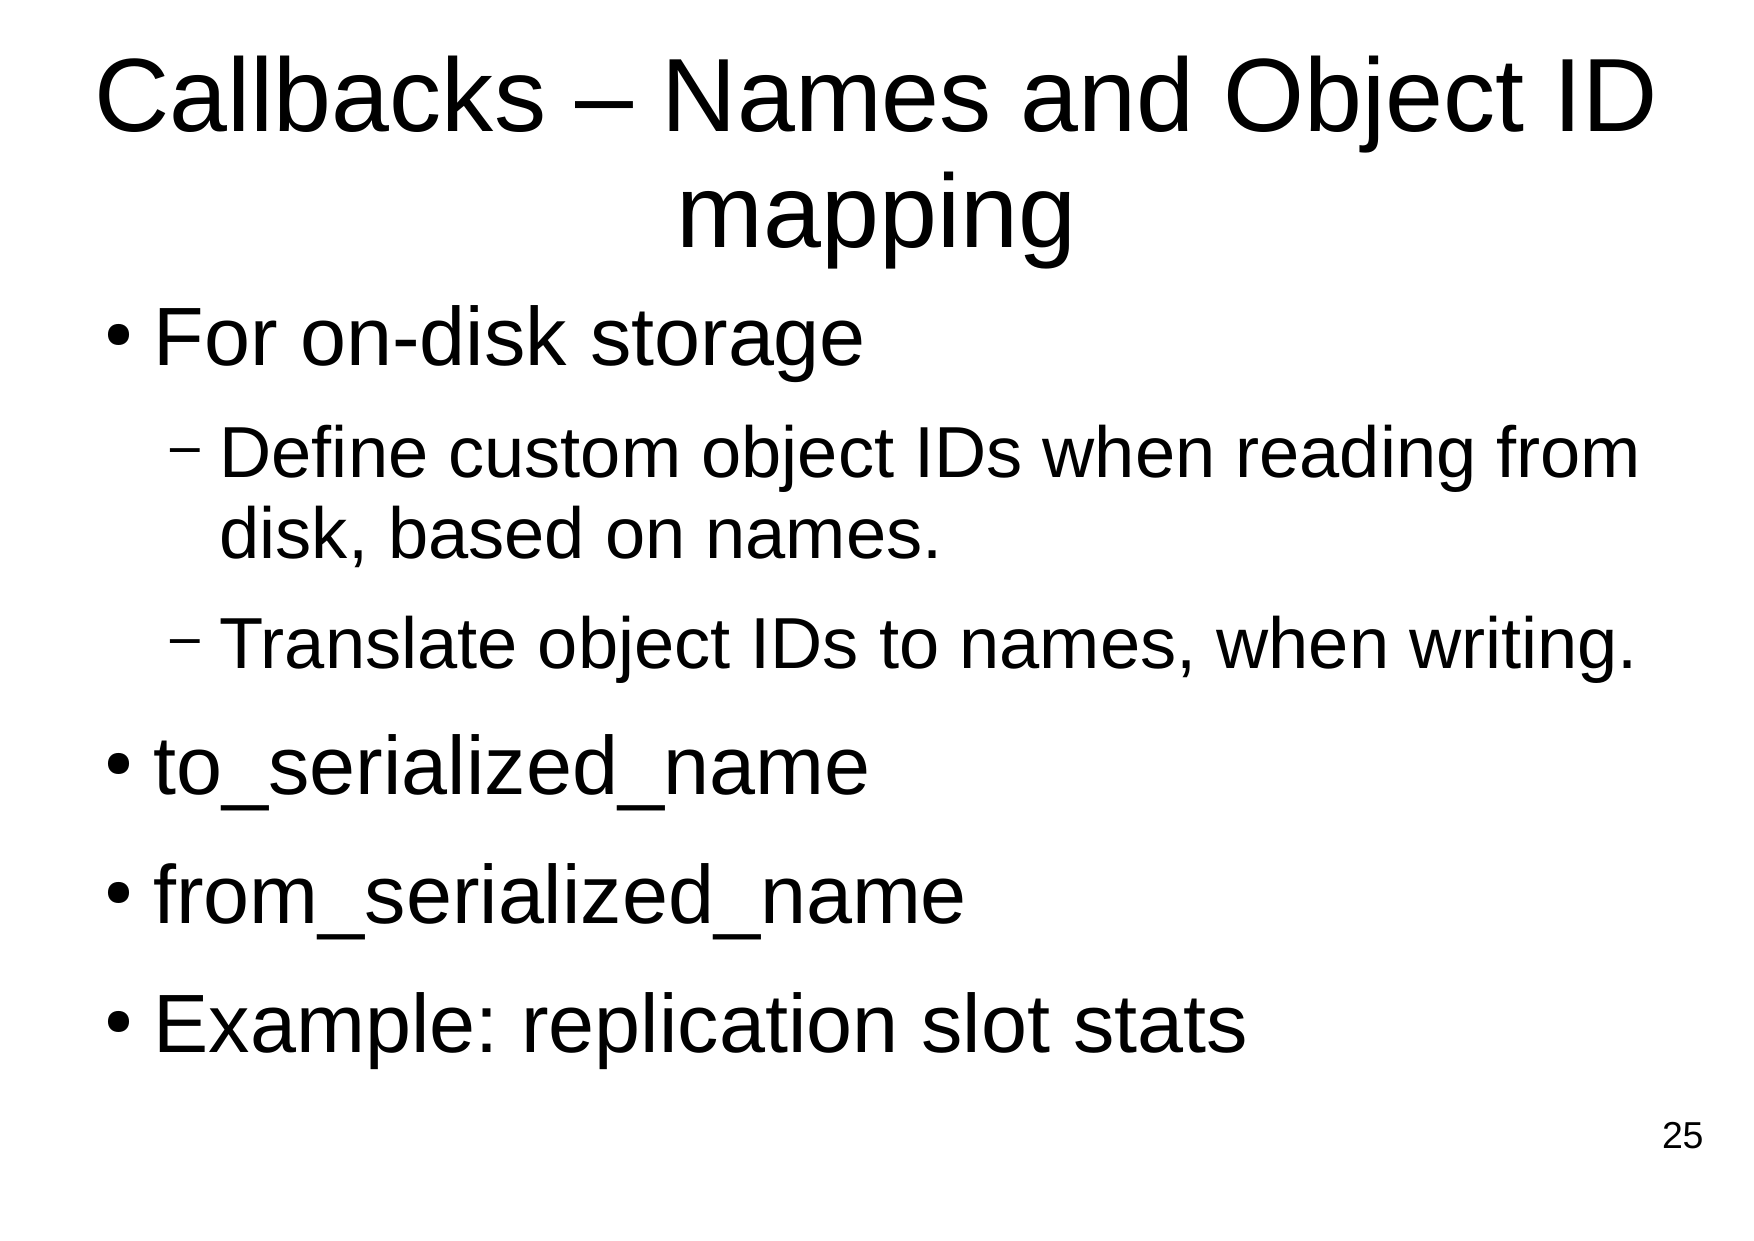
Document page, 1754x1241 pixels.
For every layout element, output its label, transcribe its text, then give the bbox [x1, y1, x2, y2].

text_box <number> [1447, 1106, 1719, 1201]
title Callbacks – Names and Object ID mapping [87, 0, 1667, 290]
list For on-disk storage Define custom object IDs when reading from disk, based on names. Translate object IDs to names, when writing. to_serialized_name from_serialized_name Example: replication slot stats [87, 290, 1667, 1081]
